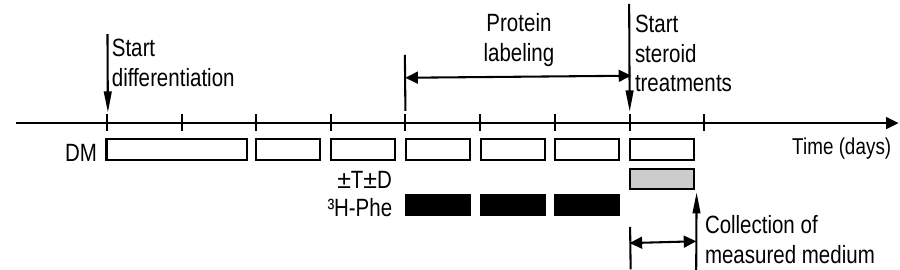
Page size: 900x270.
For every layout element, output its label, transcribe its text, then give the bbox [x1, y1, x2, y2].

text_box Start steroid treatments [634, 7, 900, 76]
text_box Protein labeling [483, 6, 555, 67]
text_box [106, 139, 248, 161]
text_box [480, 139, 545, 161]
text_box [480, 194, 545, 216]
text_box [405, 194, 470, 216]
text_box [331, 139, 396, 161]
text_box Collection of measured medium [704, 208, 890, 270]
text_box ±T±D [285, 162, 393, 195]
text_box Start differentiation [111, 22, 328, 92]
text_box [555, 194, 620, 216]
text_box [555, 139, 620, 161]
text_box DM [3, 135, 97, 167]
text_box [630, 139, 695, 161]
text_box ³H-Phe [220, 190, 393, 222]
text_box [630, 168, 695, 190]
text_box [405, 139, 470, 161]
text_box Time (days) [697, 131, 892, 194]
text_box [255, 139, 320, 161]
